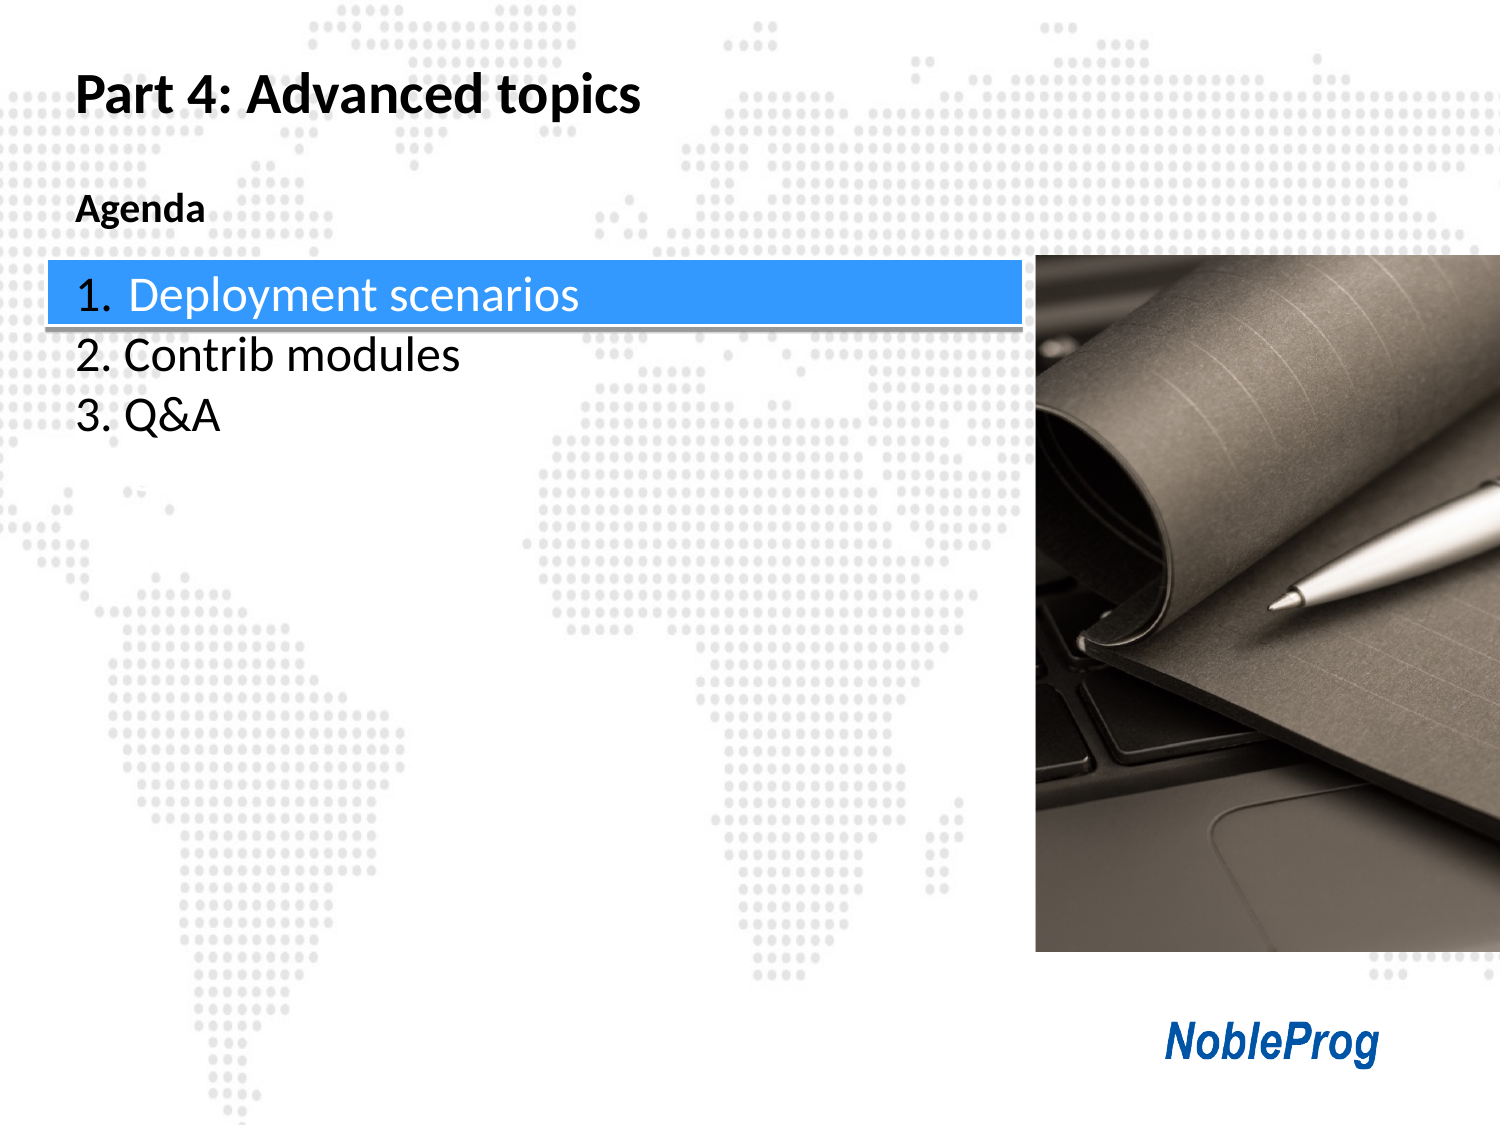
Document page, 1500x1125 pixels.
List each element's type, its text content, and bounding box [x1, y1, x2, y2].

text_box Deployment scenarios Contrib modules Q&A Client API [75, 261, 1425, 958]
text_box Agenda [75, 180, 1425, 231]
text_box [46, 258, 1024, 326]
text_box Part 4: Advanced topics [75, 55, 1425, 127]
picture [0, 0, 1500, 1125]
